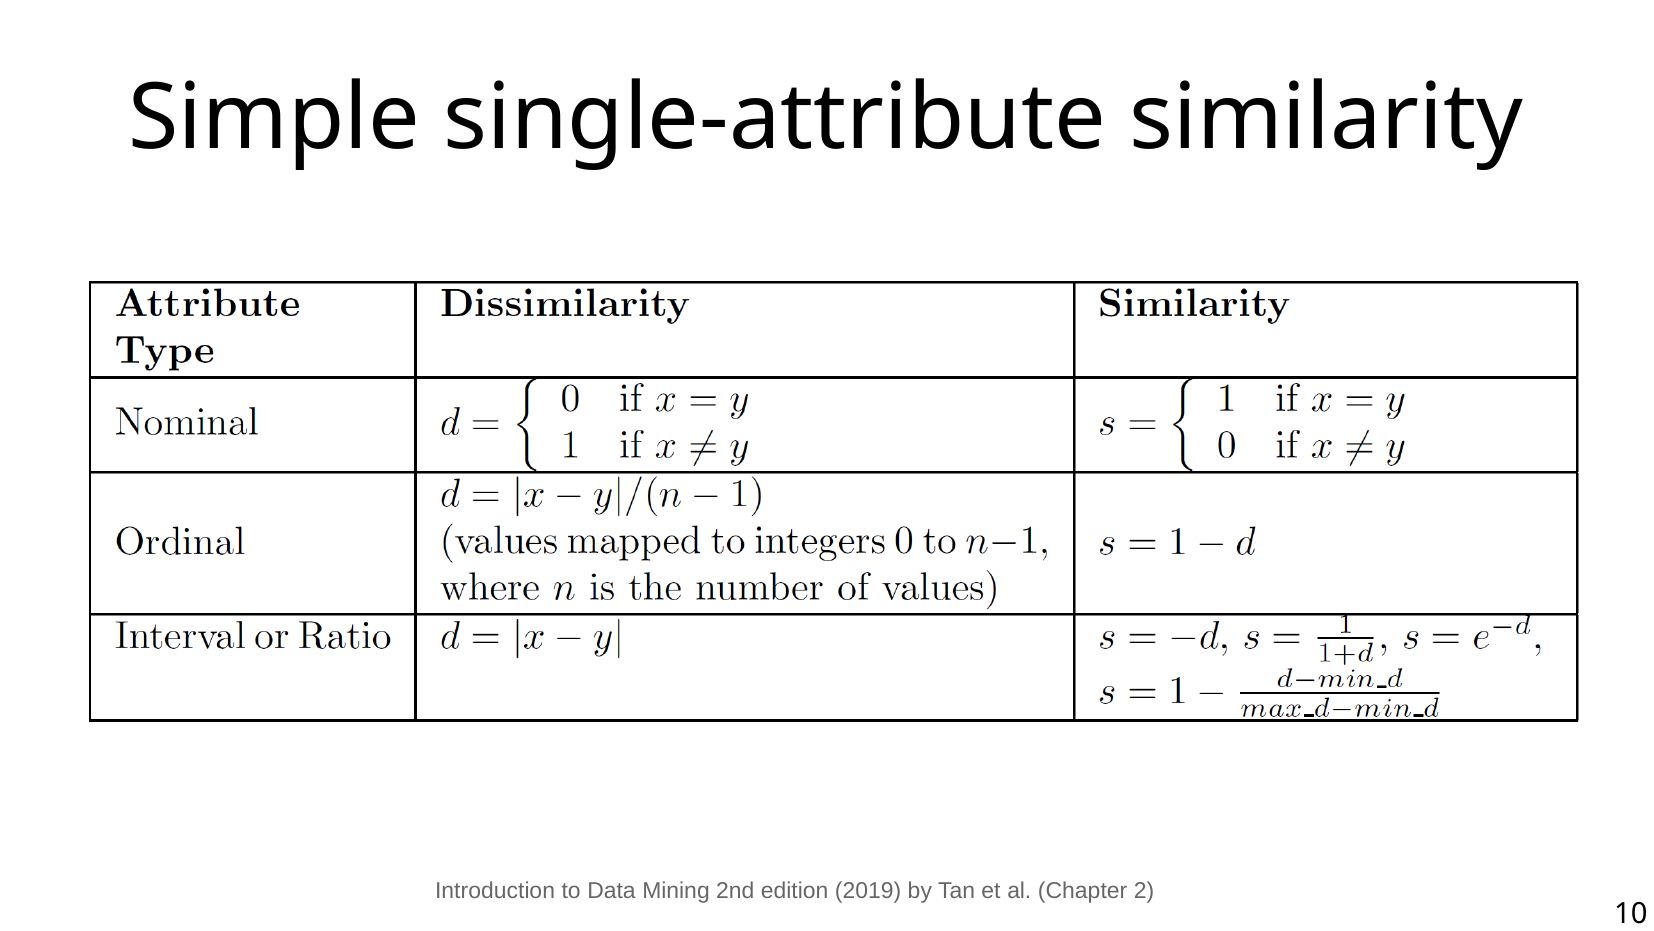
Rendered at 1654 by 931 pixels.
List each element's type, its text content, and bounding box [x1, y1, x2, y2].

picture [81, 276, 1582, 726]
title Simple single-attribute similarity [82, 1, 1571, 226]
text_box Introduction to Data Mining 2nd edition (2019) by Tan et al. (Chapter 2) [0, 870, 1591, 931]
